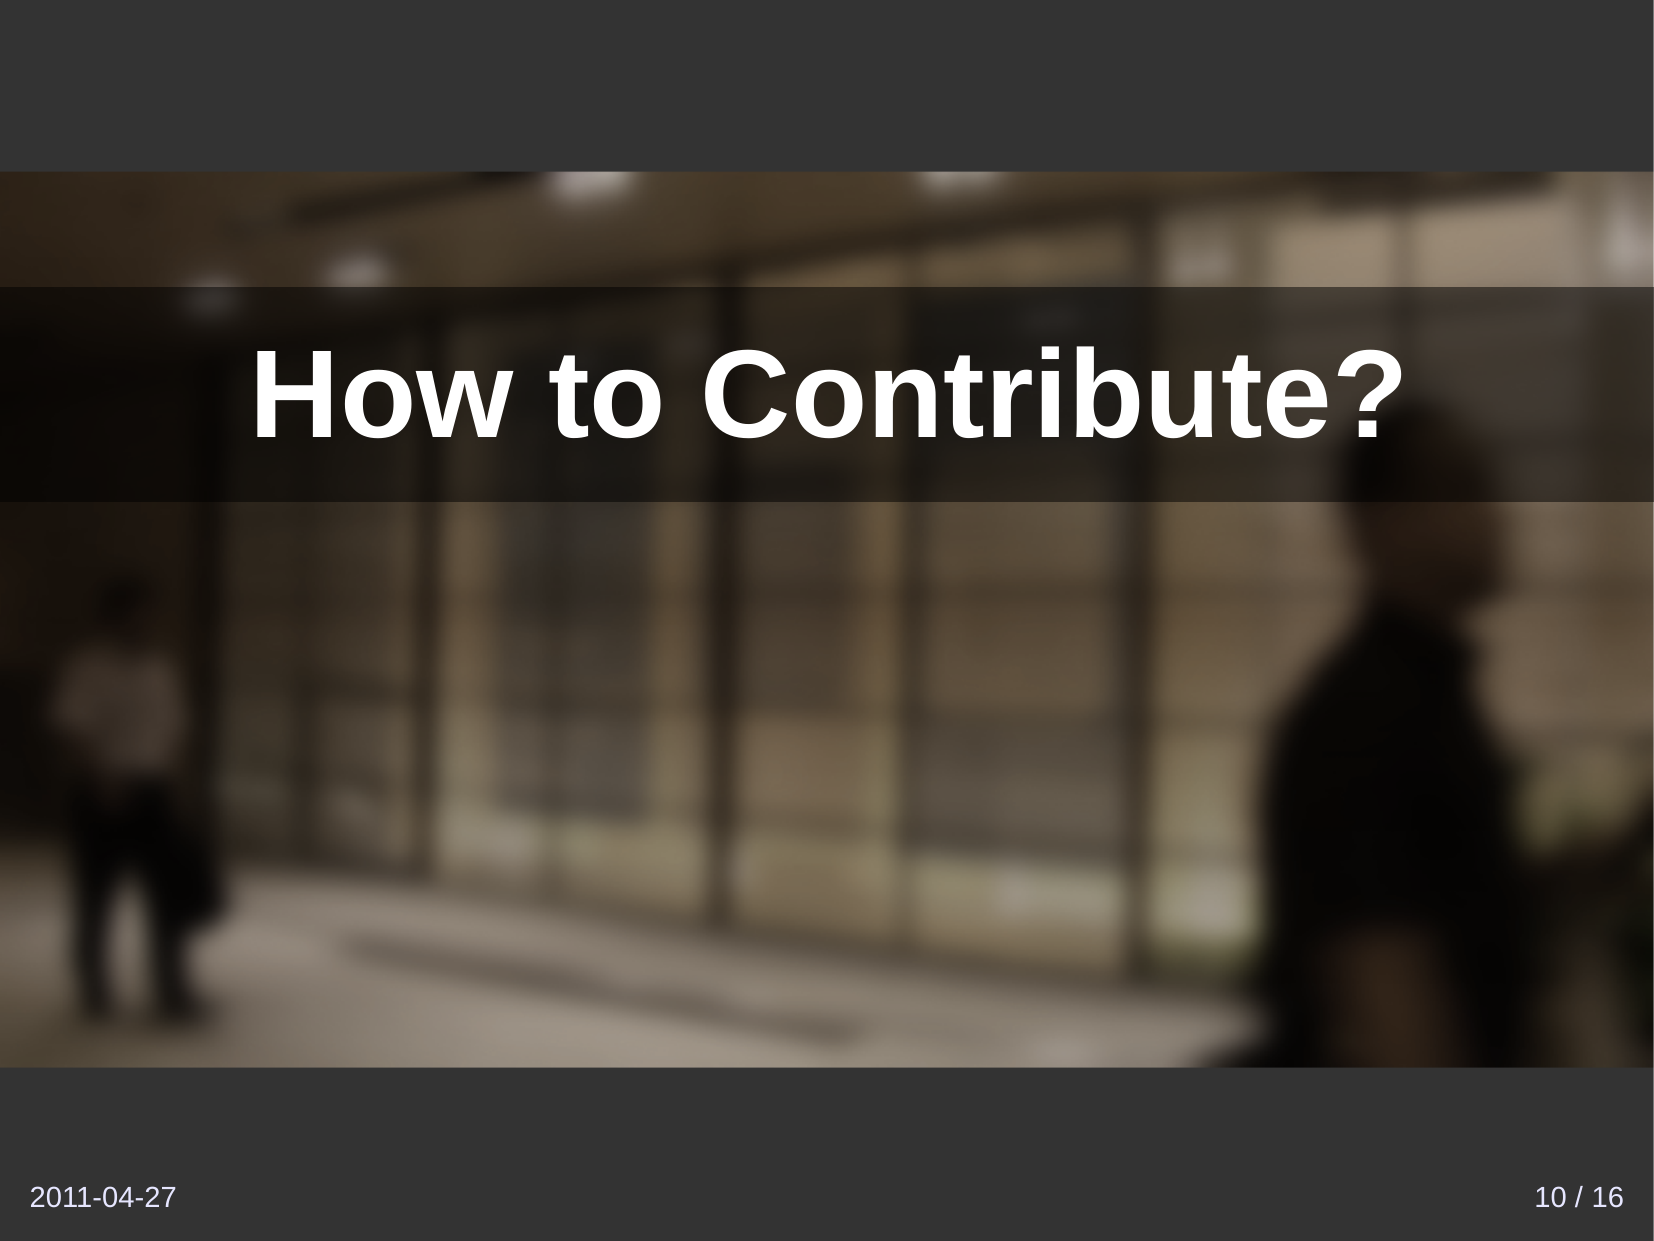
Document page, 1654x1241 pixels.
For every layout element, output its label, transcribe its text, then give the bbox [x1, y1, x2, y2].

picture [0, 502, 1654, 1241]
title How to Contribute? [0, 287, 1654, 502]
picture [0, 0, 1654, 287]
